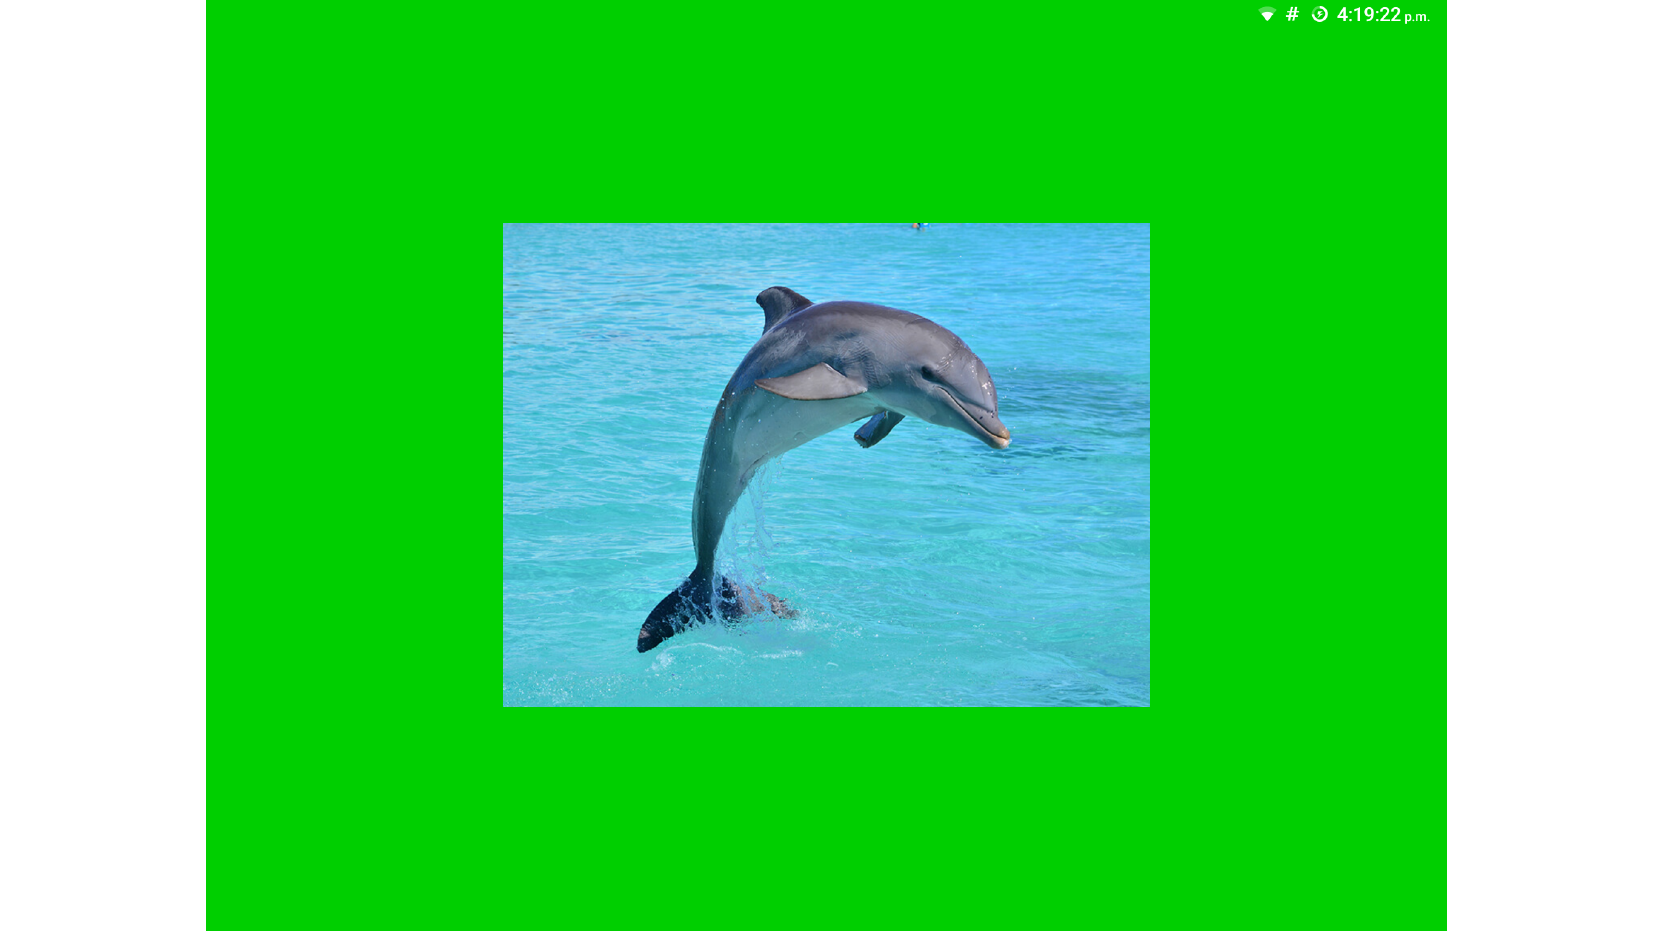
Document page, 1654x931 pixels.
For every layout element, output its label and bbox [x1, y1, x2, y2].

picture [206, 0, 1447, 931]
